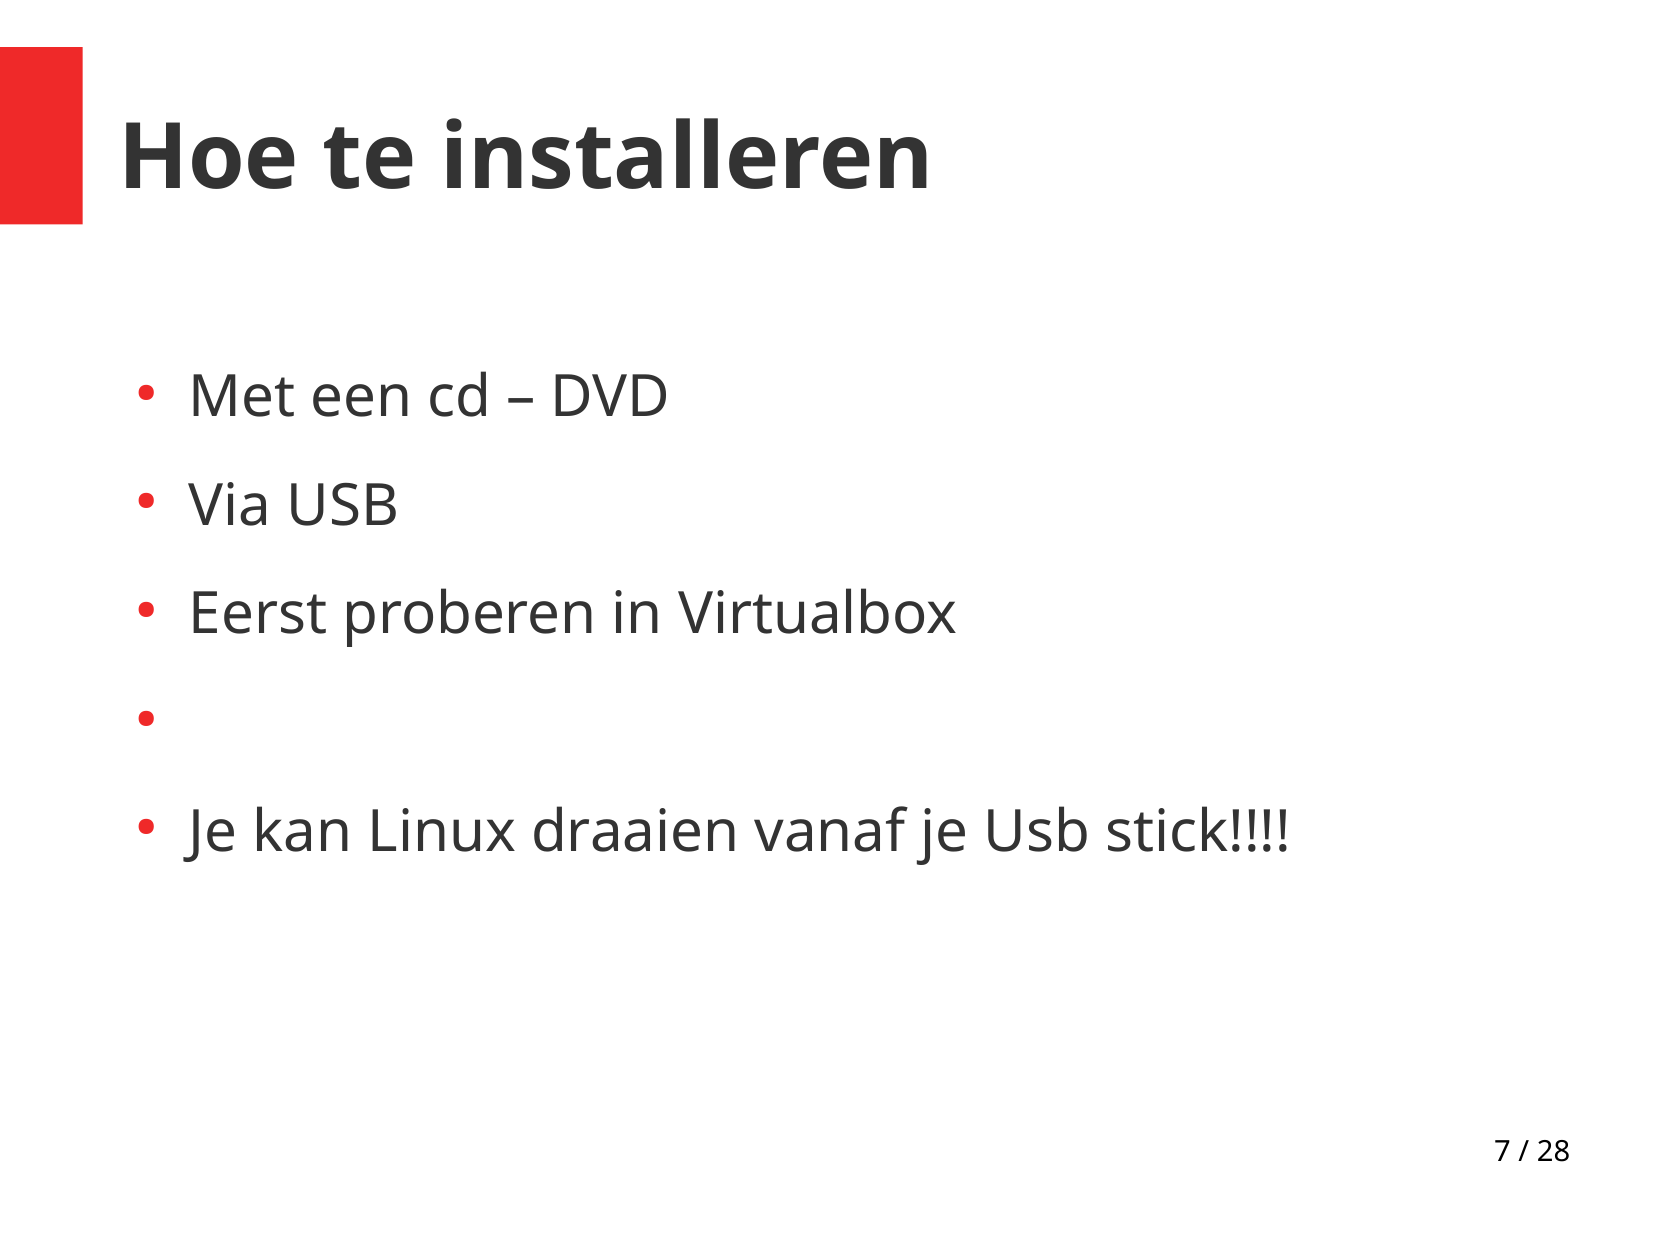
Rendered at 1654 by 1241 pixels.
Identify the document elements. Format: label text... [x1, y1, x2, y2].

list Met een cd – DVD Via USB Eerst proberen in Virtualbox Je kan Linux draaien vanaf je Usb stick!!!! [118, 354, 1535, 1074]
title Hoe te installeren [118, 49, 1571, 257]
